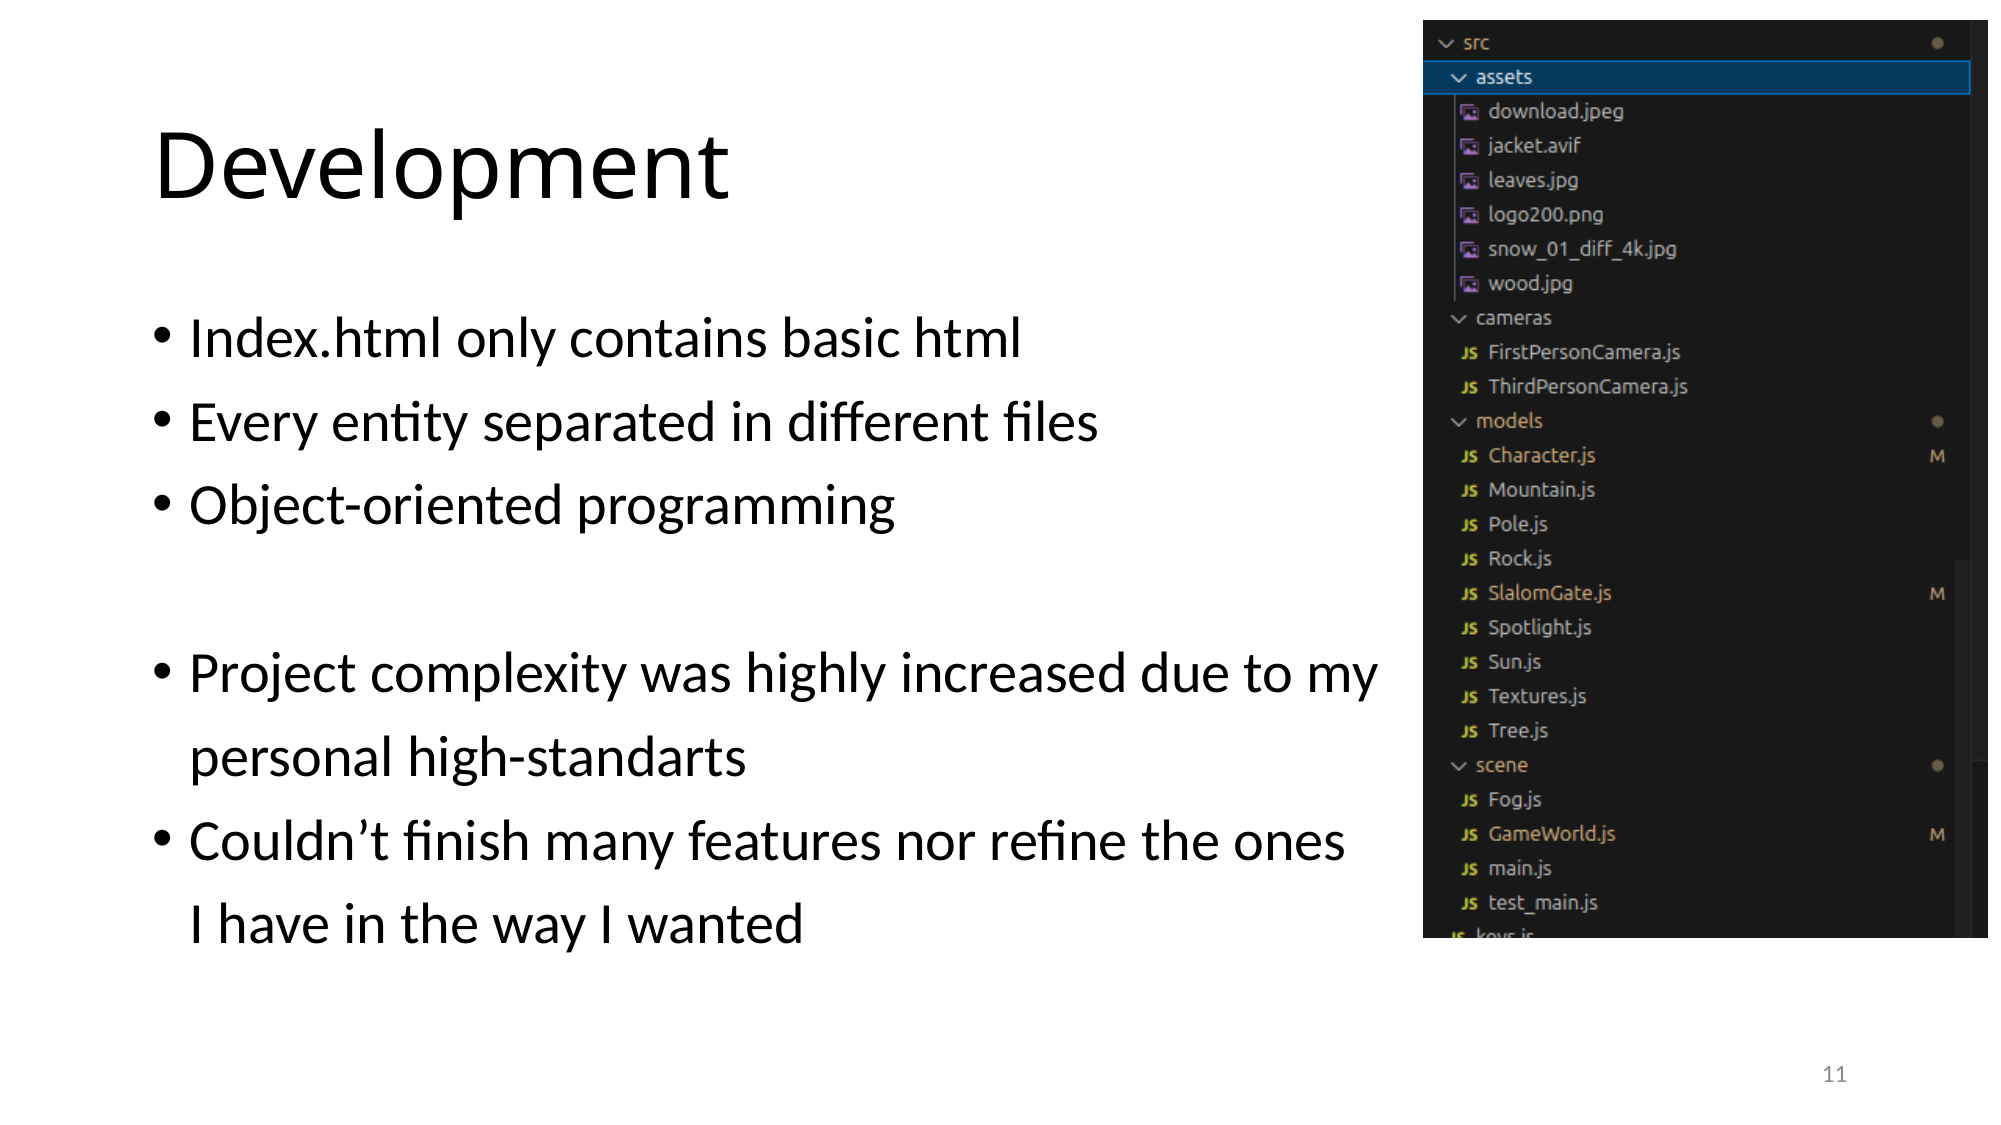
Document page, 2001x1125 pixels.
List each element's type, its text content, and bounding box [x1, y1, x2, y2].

title Development [137, 59, 1423, 278]
picture [1423, 20, 1988, 938]
list Index.html only contains basic html Every entity separated in different files Object-oriented programming Project complexity was highly increased due to my personal high-standarts Couldn’t finish many features nor refine the ones I have in the way I wanted [137, 299, 1863, 1014]
